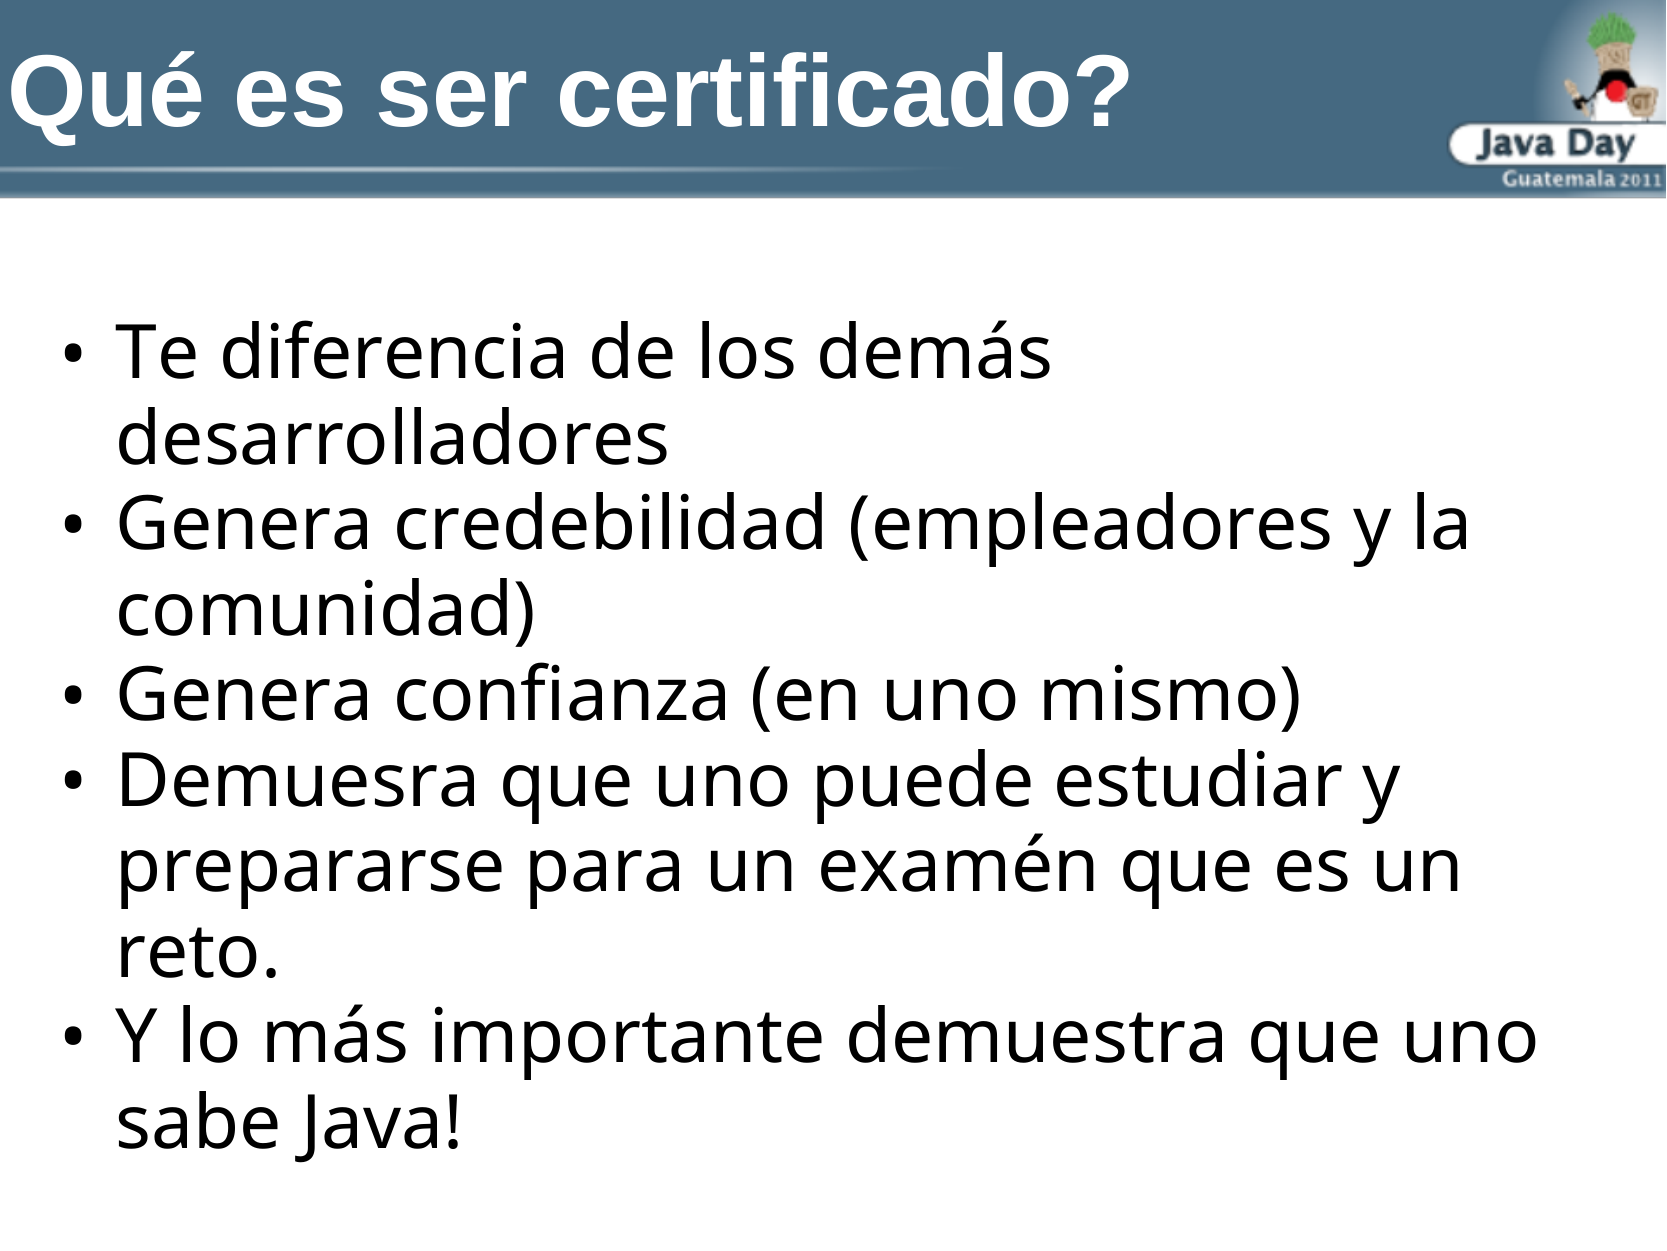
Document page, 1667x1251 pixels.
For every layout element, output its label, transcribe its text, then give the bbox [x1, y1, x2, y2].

text_box Te diferencia de los demás desarrolladores Genera credebilidad (empleadores y la comunidad) Genera confianza (en uno mismo) Demuesra que uno puede estudiar y prepararse para un examén que es un reto. Y lo más importante demuestra que uno sabe Java! [40, 310, 1620, 1166]
picture [0, 0, 1666, 200]
text_box Qué es ser certificado? [7, 33, 1502, 151]
